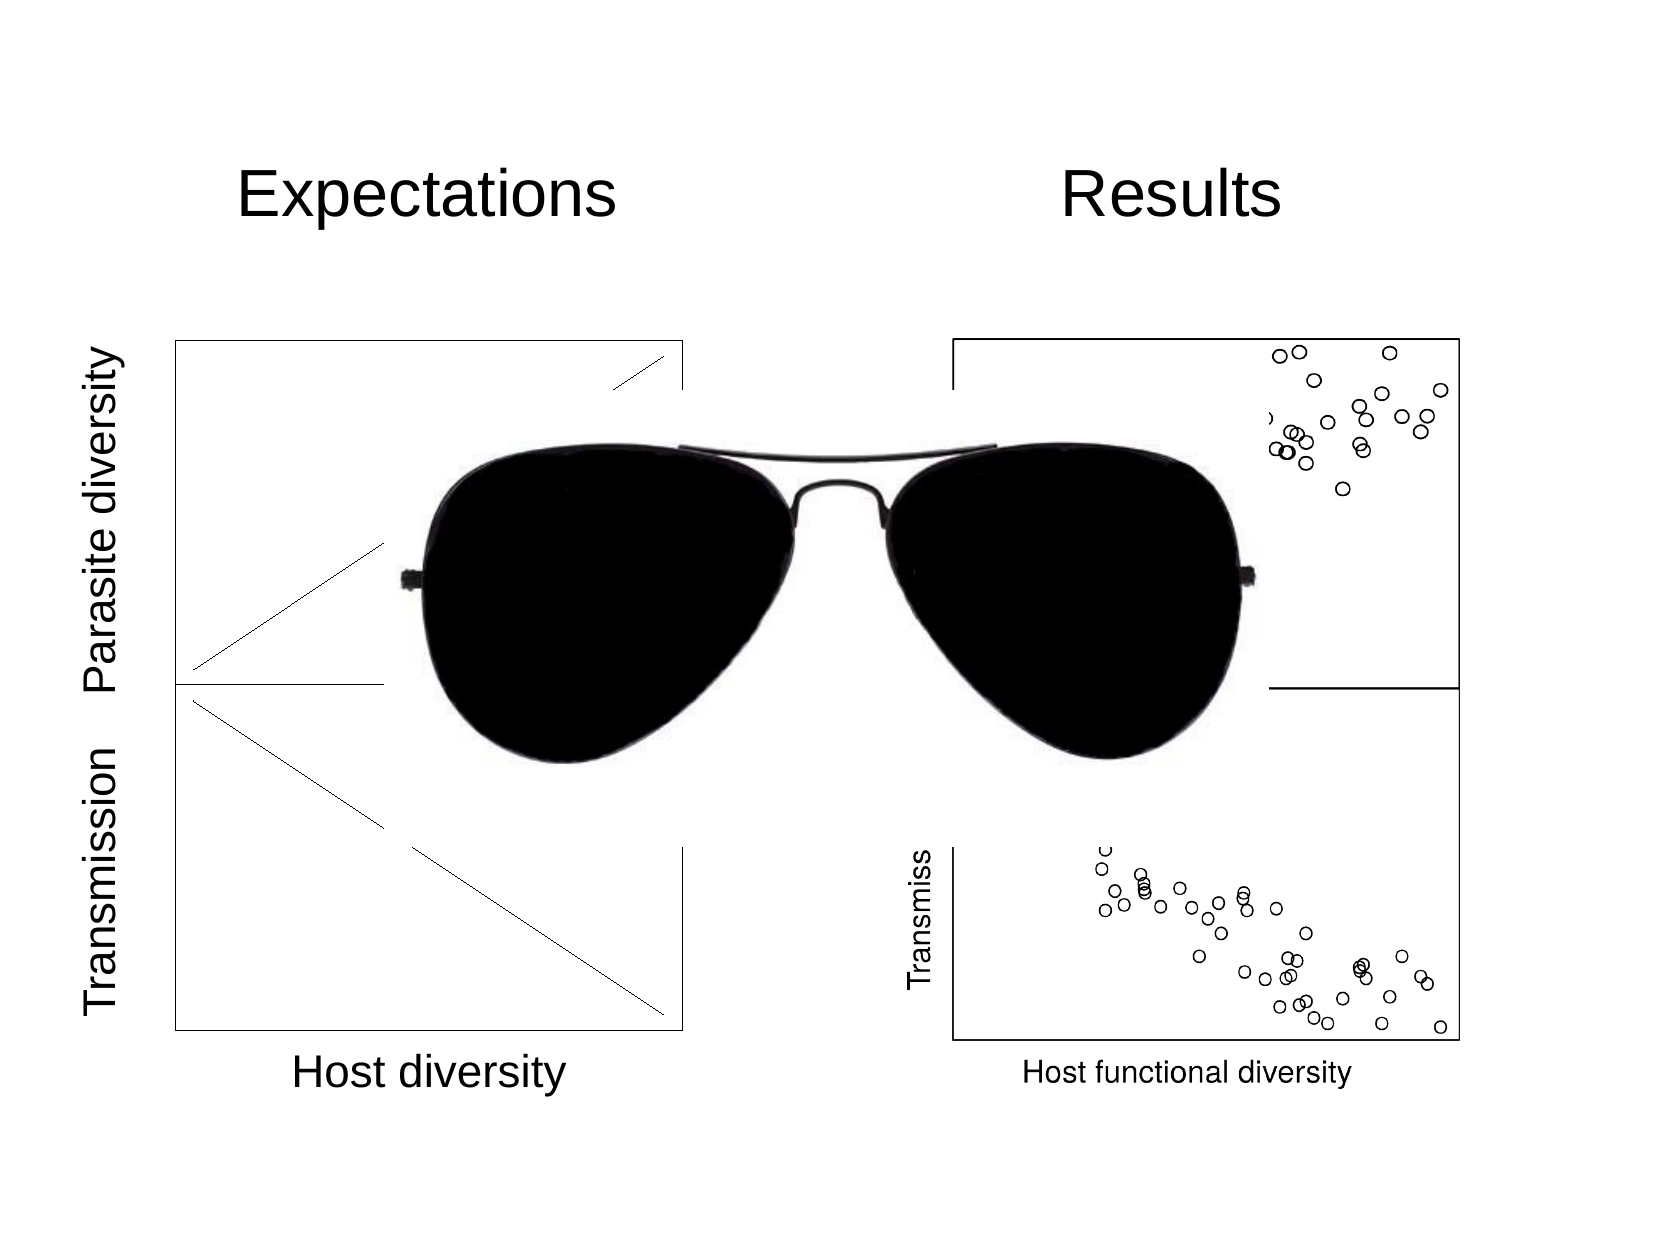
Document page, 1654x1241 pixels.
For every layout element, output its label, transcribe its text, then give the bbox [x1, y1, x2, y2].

text_box Host diversity [175, 1038, 683, 1111]
picture [384, 338, 1460, 1089]
title Expectations Results [236, 90, 1654, 298]
text_box Parasite diversity [66, 300, 149, 714]
text_box Transmission [66, 714, 149, 1050]
text_box [175, 340, 683, 1031]
